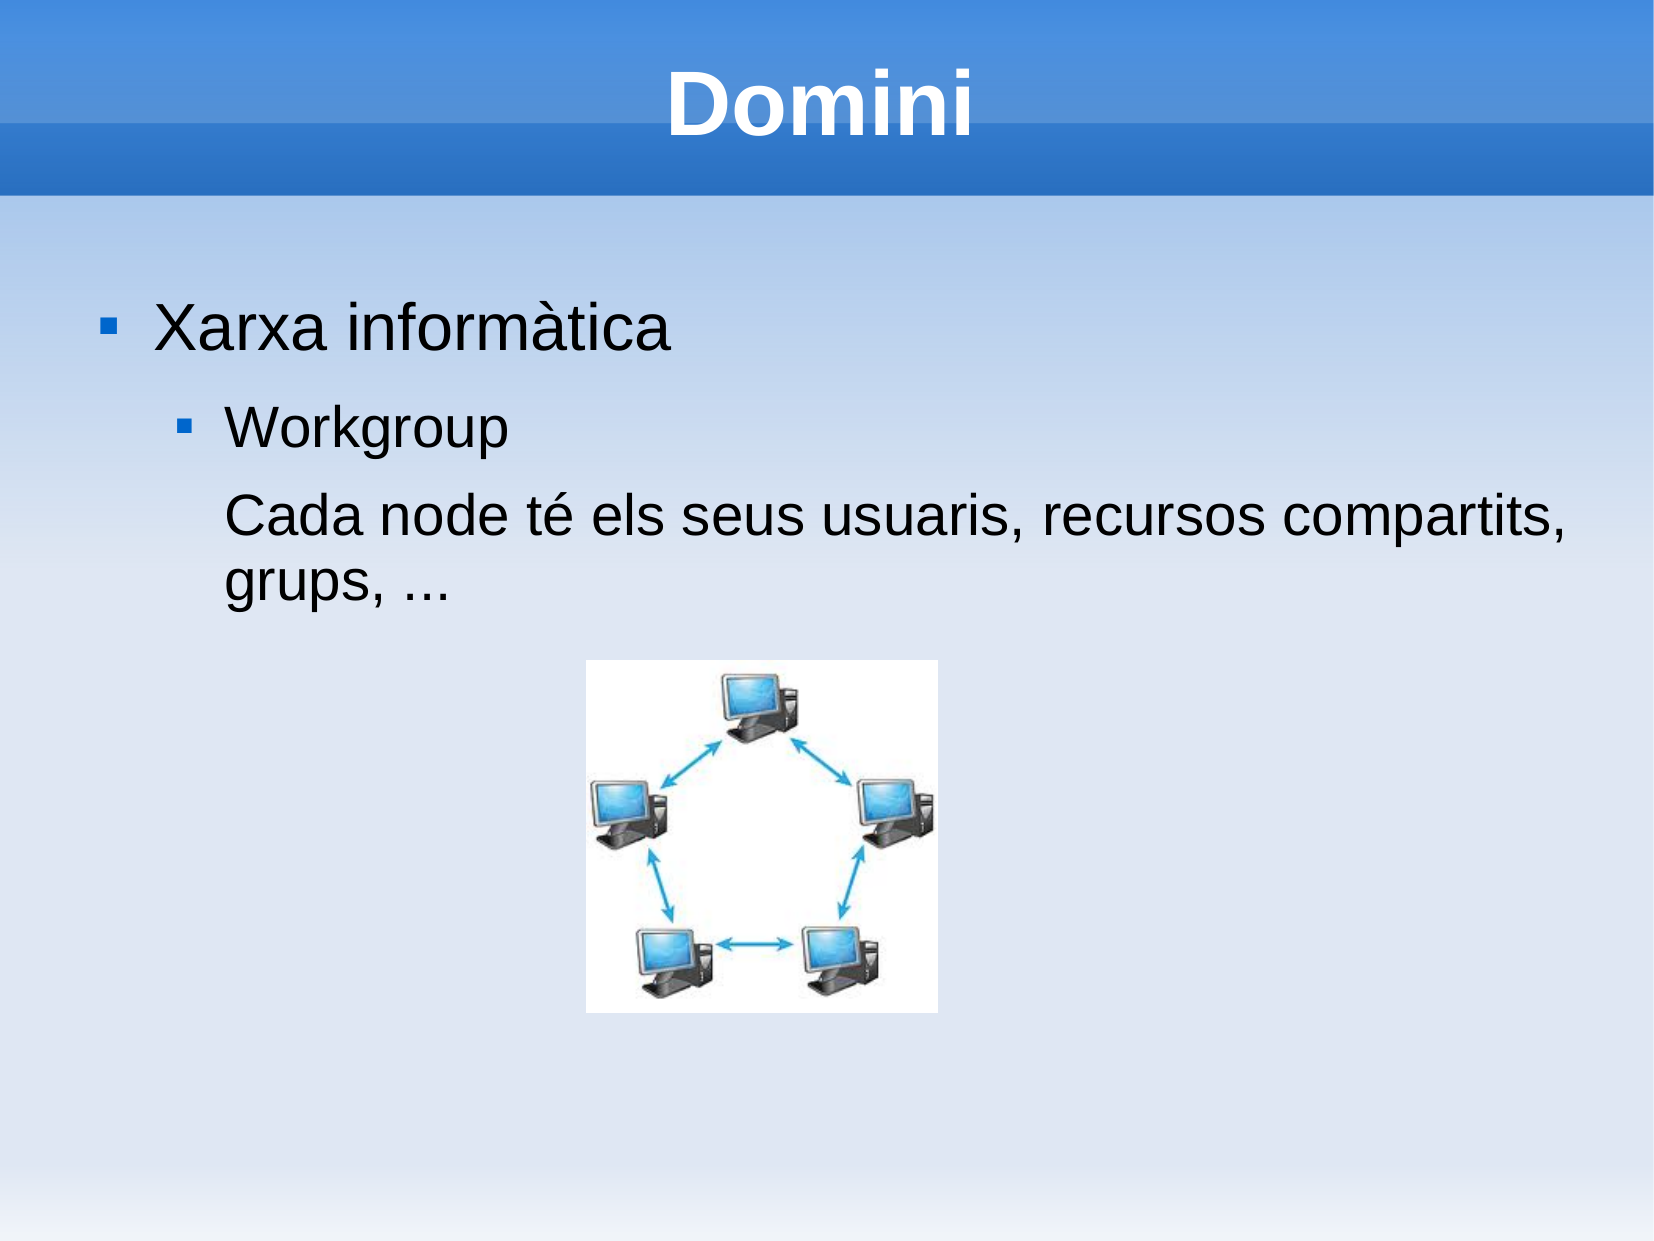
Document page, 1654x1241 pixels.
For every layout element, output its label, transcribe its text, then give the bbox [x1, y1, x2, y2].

title Domini [76, 0, 1565, 208]
picture [0, 0, 1654, 1241]
list Xarxa informàtica Workgroup Cada node té els seus usuaris, recursos compartits, grups, ... [82, 290, 1571, 1109]
